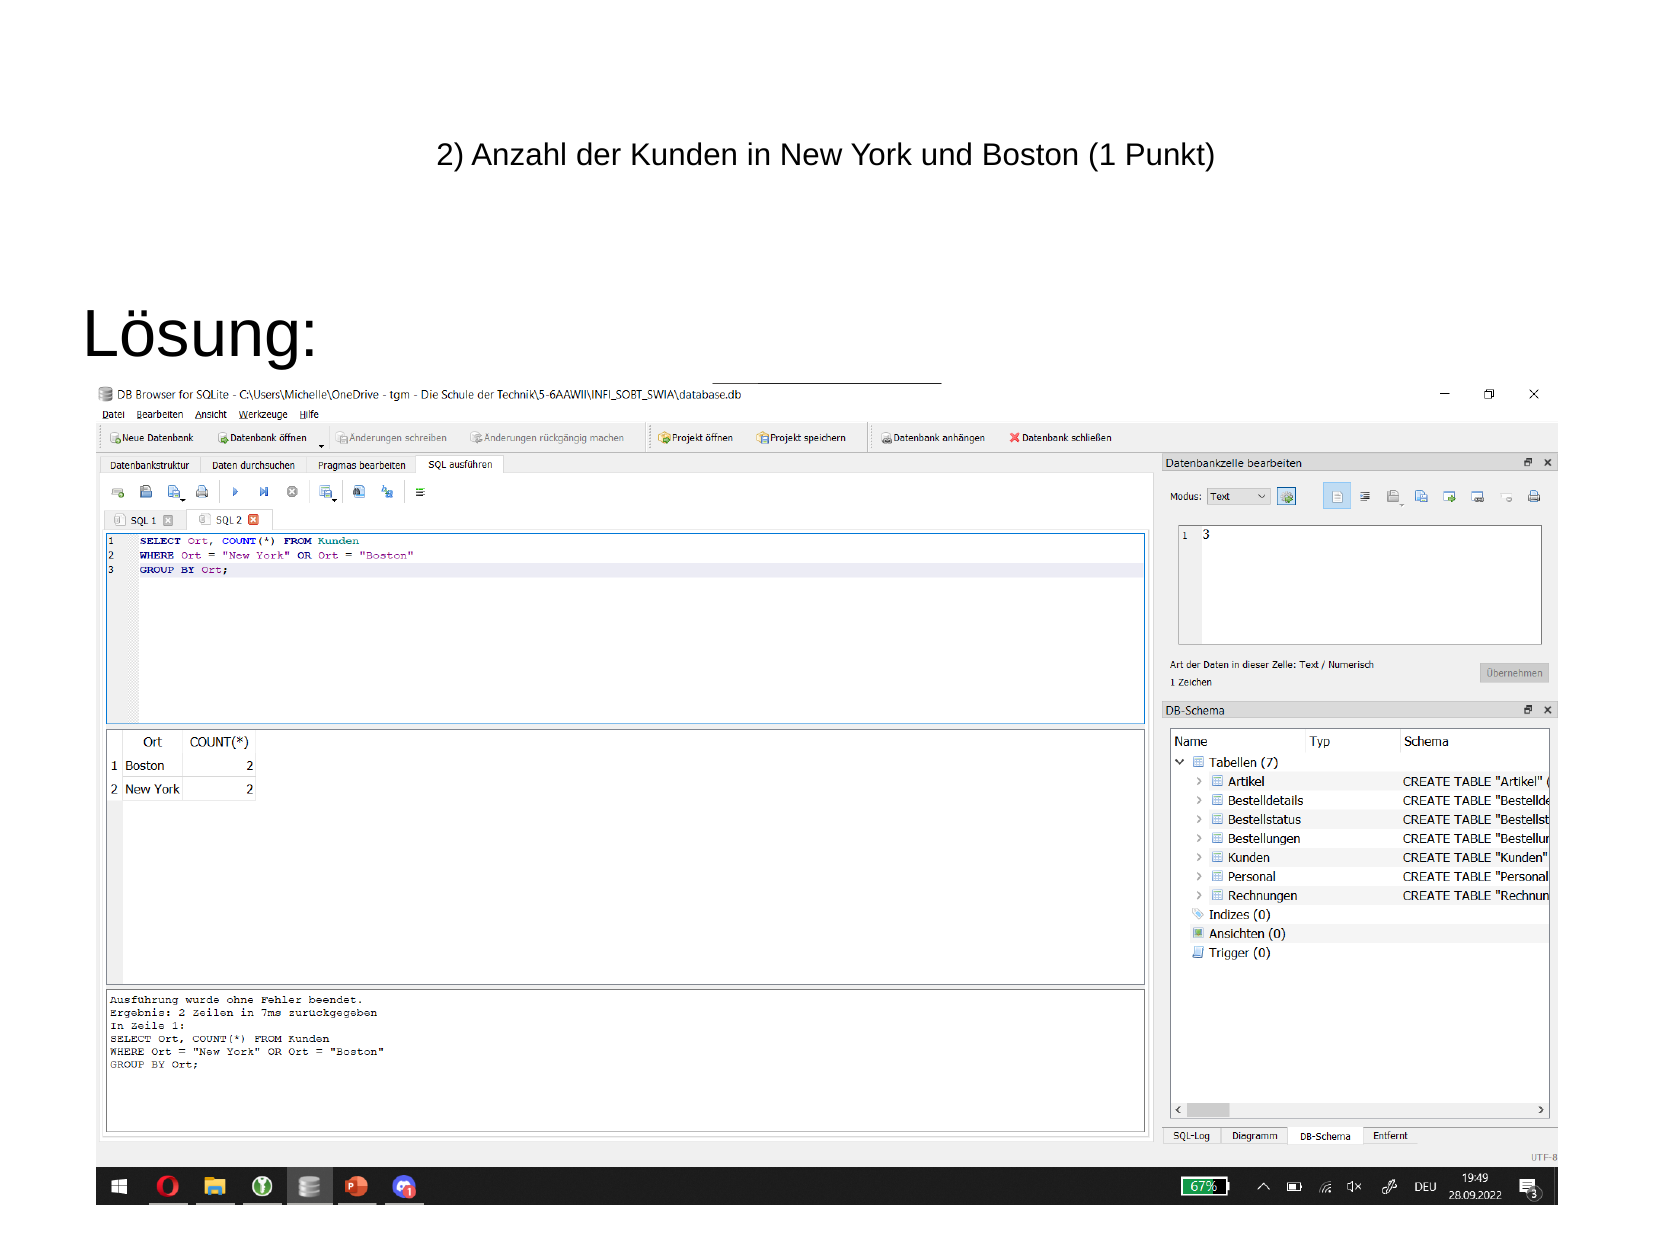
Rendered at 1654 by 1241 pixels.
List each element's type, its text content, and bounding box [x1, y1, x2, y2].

list Lösung: [82, 290, 1571, 1109]
title 2) Anzahl der Kunden in New York und Boston (1 Punkt) [82, 49, 1571, 257]
picture [96, 383, 1558, 1205]
